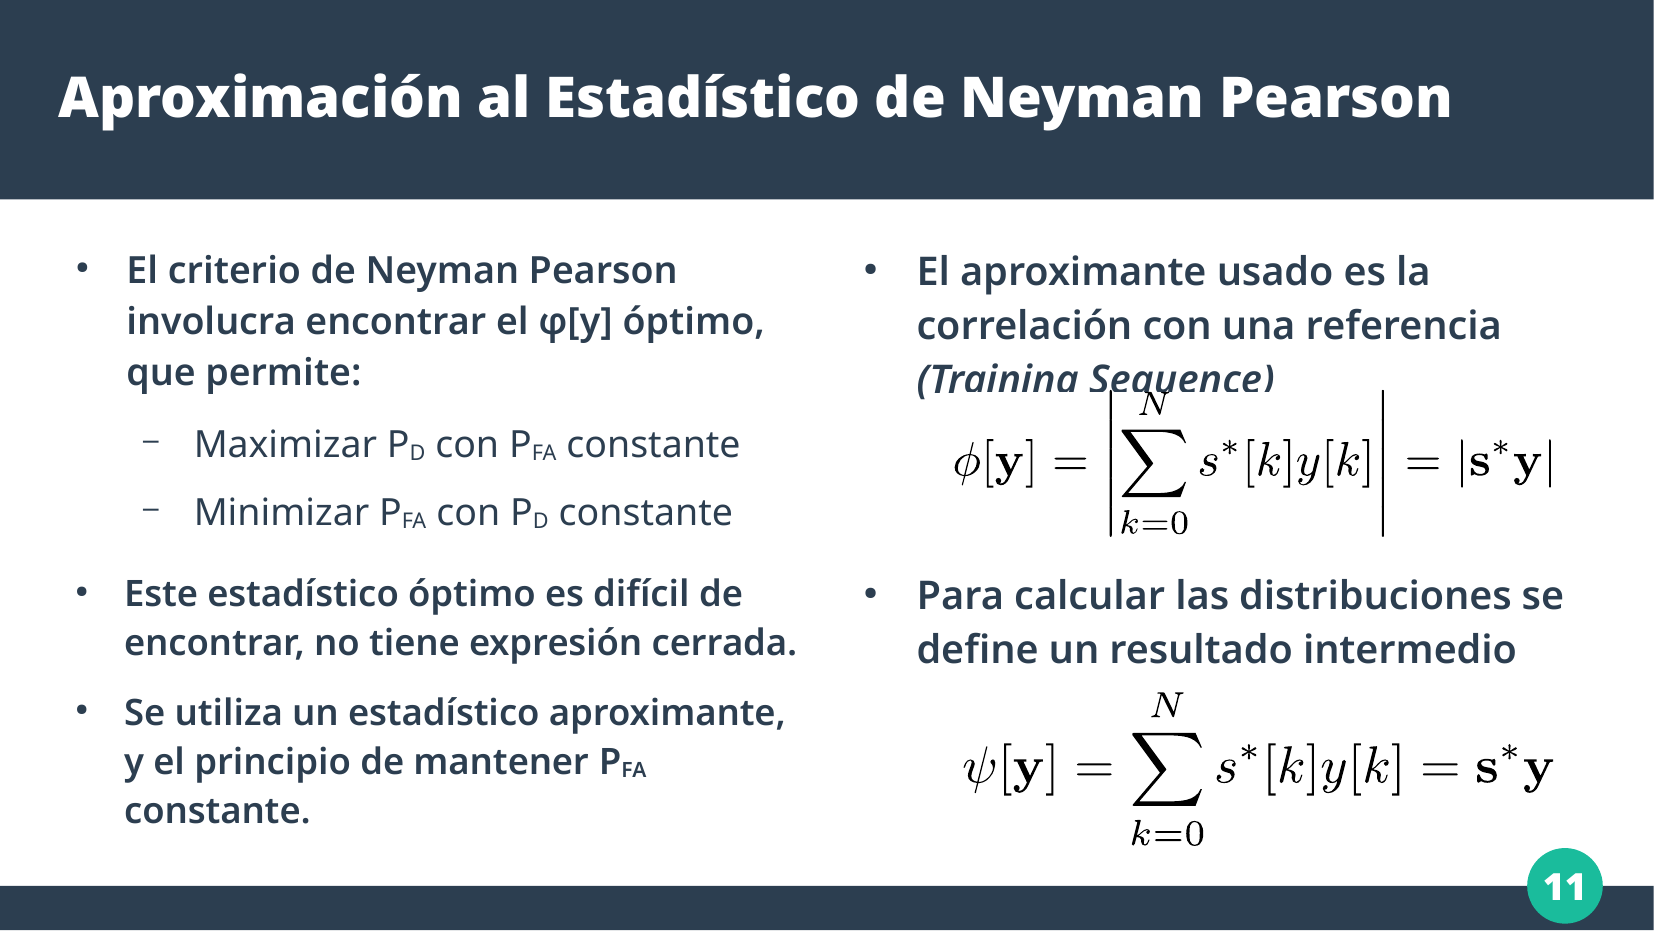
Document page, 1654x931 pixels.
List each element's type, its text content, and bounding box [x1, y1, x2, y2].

title Aproximación al Estadístico de Neyman Pearson [59, 37, 1595, 155]
list El criterio de Neyman Pearson involucra encontrar el φ[y] óptimo, que permite: Maximizar PD con PFA constante Minimizar PFA con PD constante [59, 243, 809, 540]
text_box [954, 389, 1551, 537]
list Este estadístico óptimo es difícil de encontrar, no tiene expresión cerrada. Se utiliza un estadístico aproximante, y el principio de mantener PFA constante. [59, 567, 809, 864]
list El aproximante usado es la correlación con una referencia (Training Sequence) [845, 243, 1596, 540]
list Para calcular las distribuciones se define un resultado intermedio [845, 567, 1596, 864]
